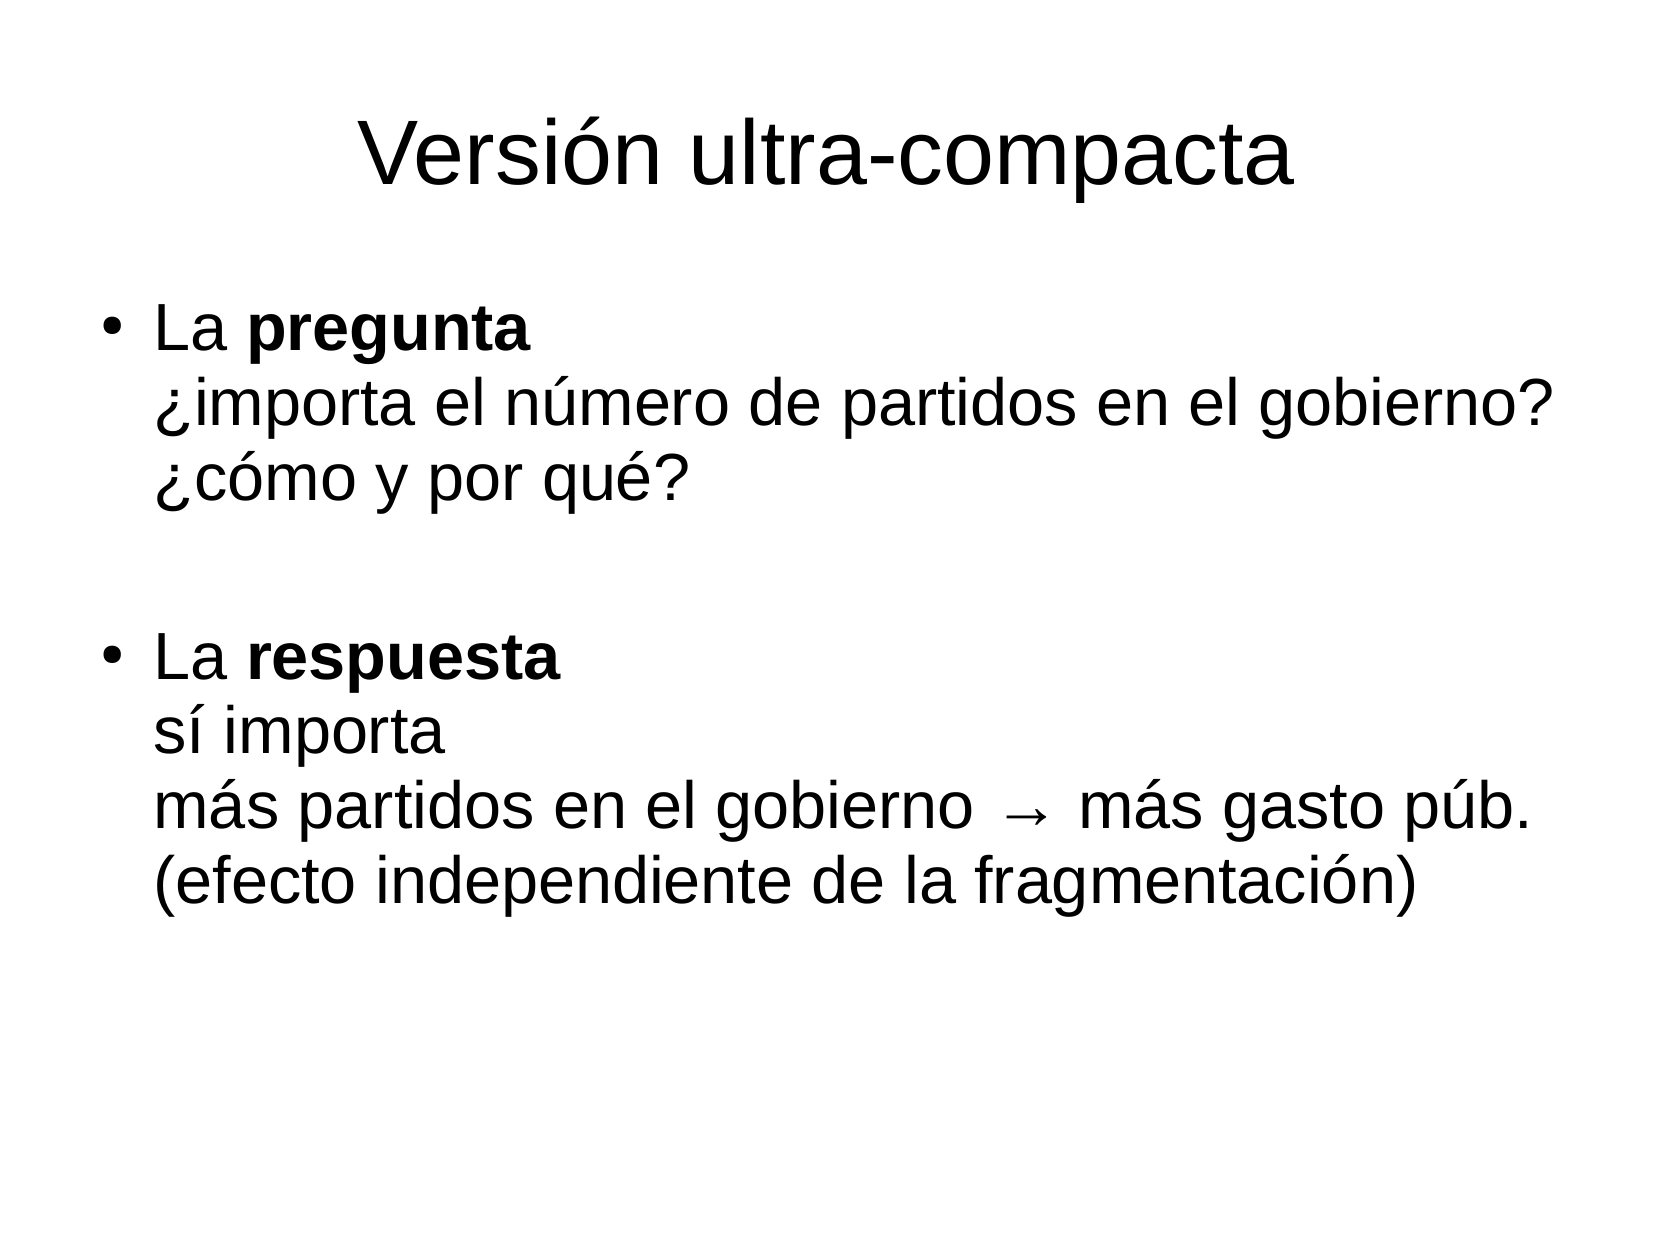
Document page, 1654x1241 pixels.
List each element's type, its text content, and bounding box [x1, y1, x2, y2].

title Versión ultra-compacta [82, 49, 1571, 257]
list La pregunta ¿importa el número de partidos en el gobierno? ¿cómo y por qué? La respuesta sí importa más partidos en el gobierno → más gasto púb. (efecto independiente de la fragmentación) [82, 290, 1571, 1010]
